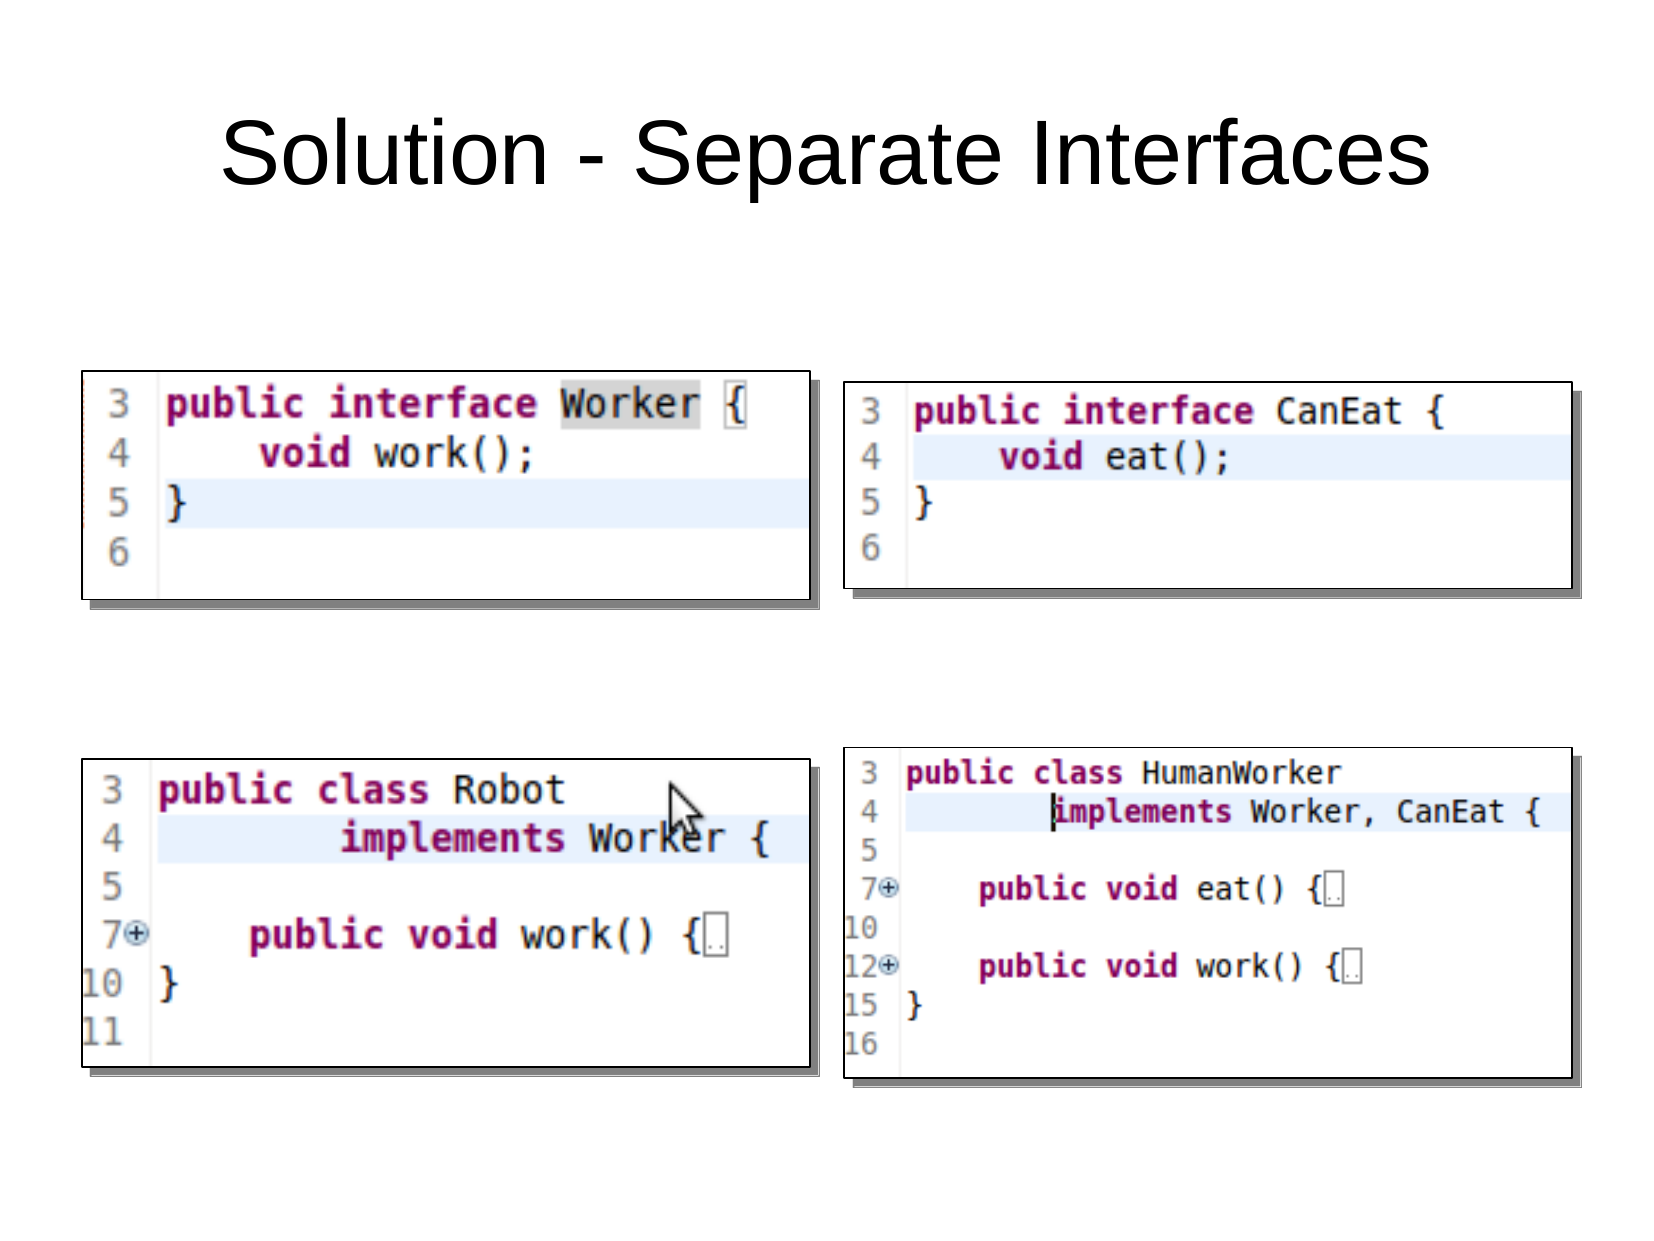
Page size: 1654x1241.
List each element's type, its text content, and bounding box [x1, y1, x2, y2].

title Solution - Separate Interfaces [82, 49, 1571, 257]
picture [82, 372, 809, 599]
picture [845, 383, 1572, 588]
picture [82, 759, 809, 1067]
picture [845, 748, 1572, 1078]
